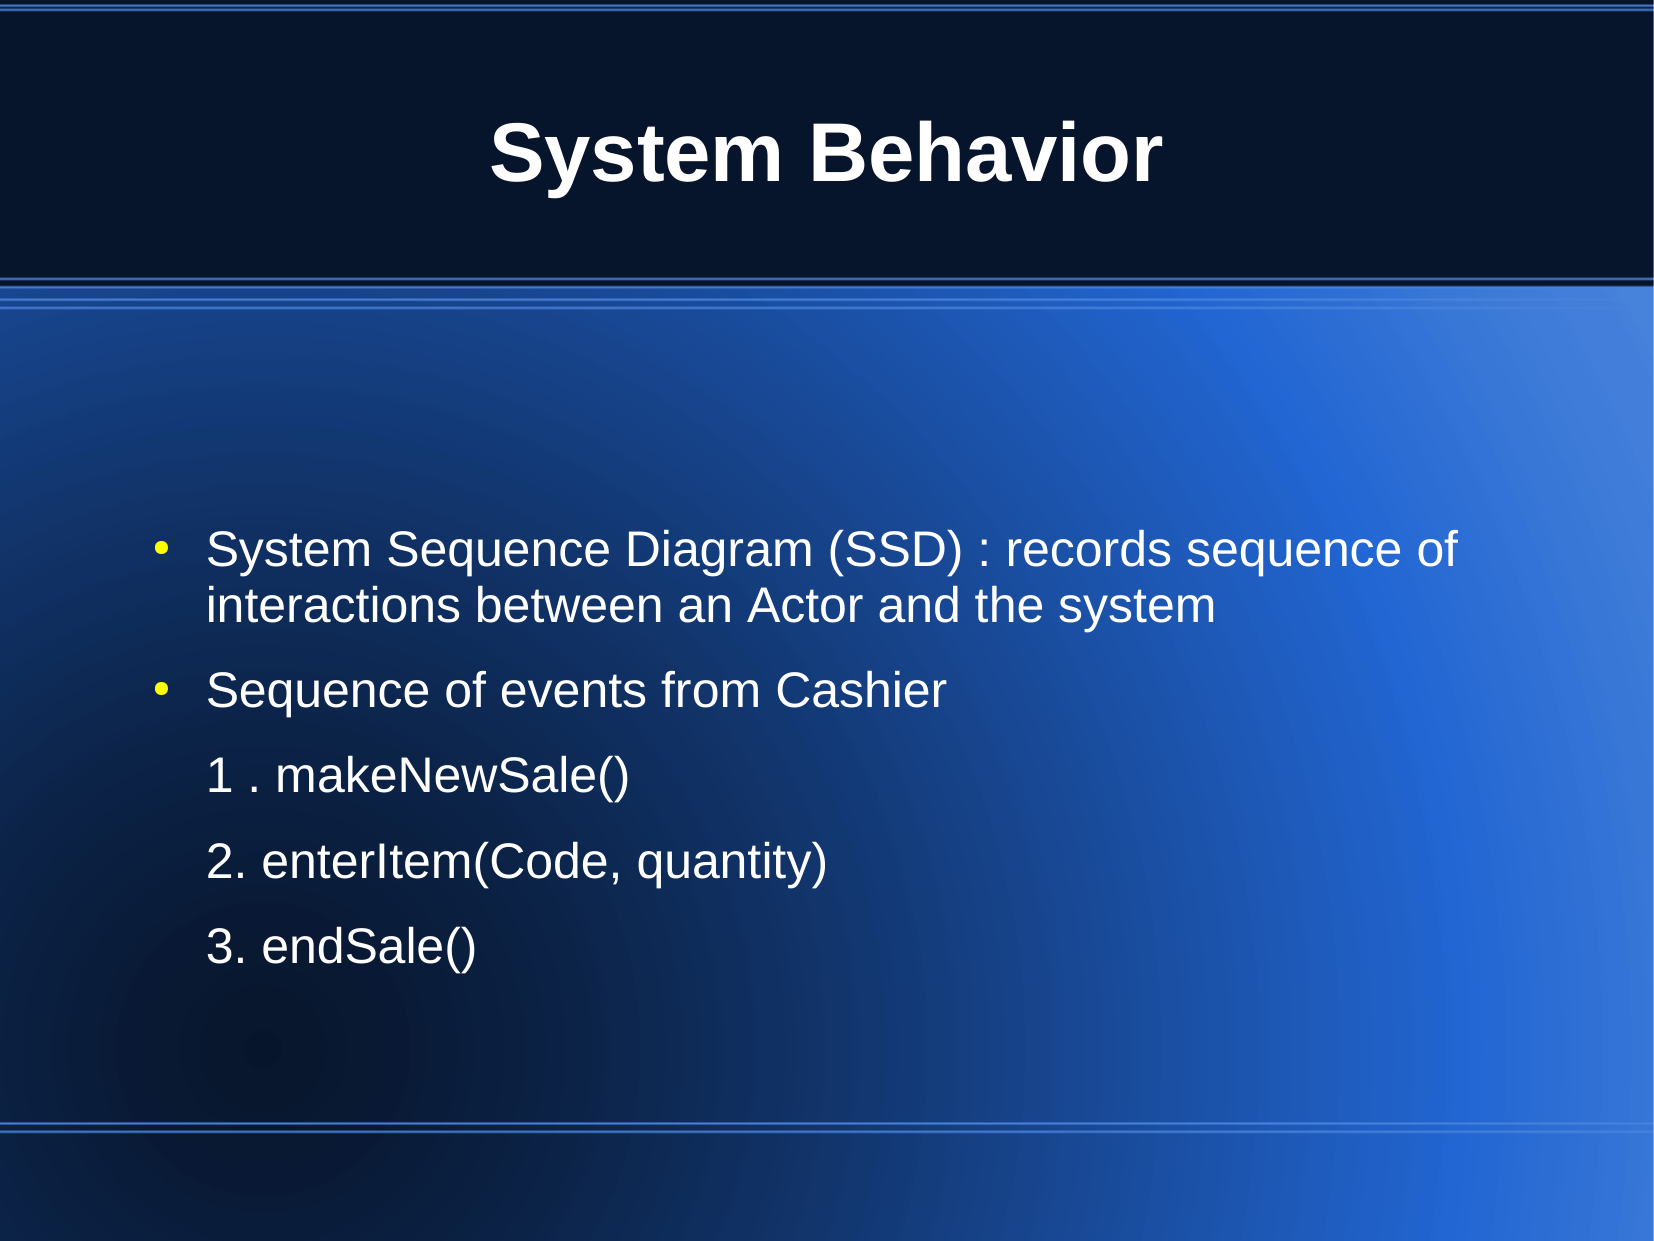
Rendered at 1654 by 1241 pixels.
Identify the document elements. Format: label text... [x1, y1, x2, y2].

list System Sequence Diagram (SSD) : records sequence of interactions between an Actor and the system Sequence of events from Cashier 1 . makeNewSale() 2. enterItem(Code, quantity) 3. endSale() [134, 350, 1516, 1133]
picture [0, 0, 1654, 1241]
title System Behavior [82, 49, 1571, 257]
